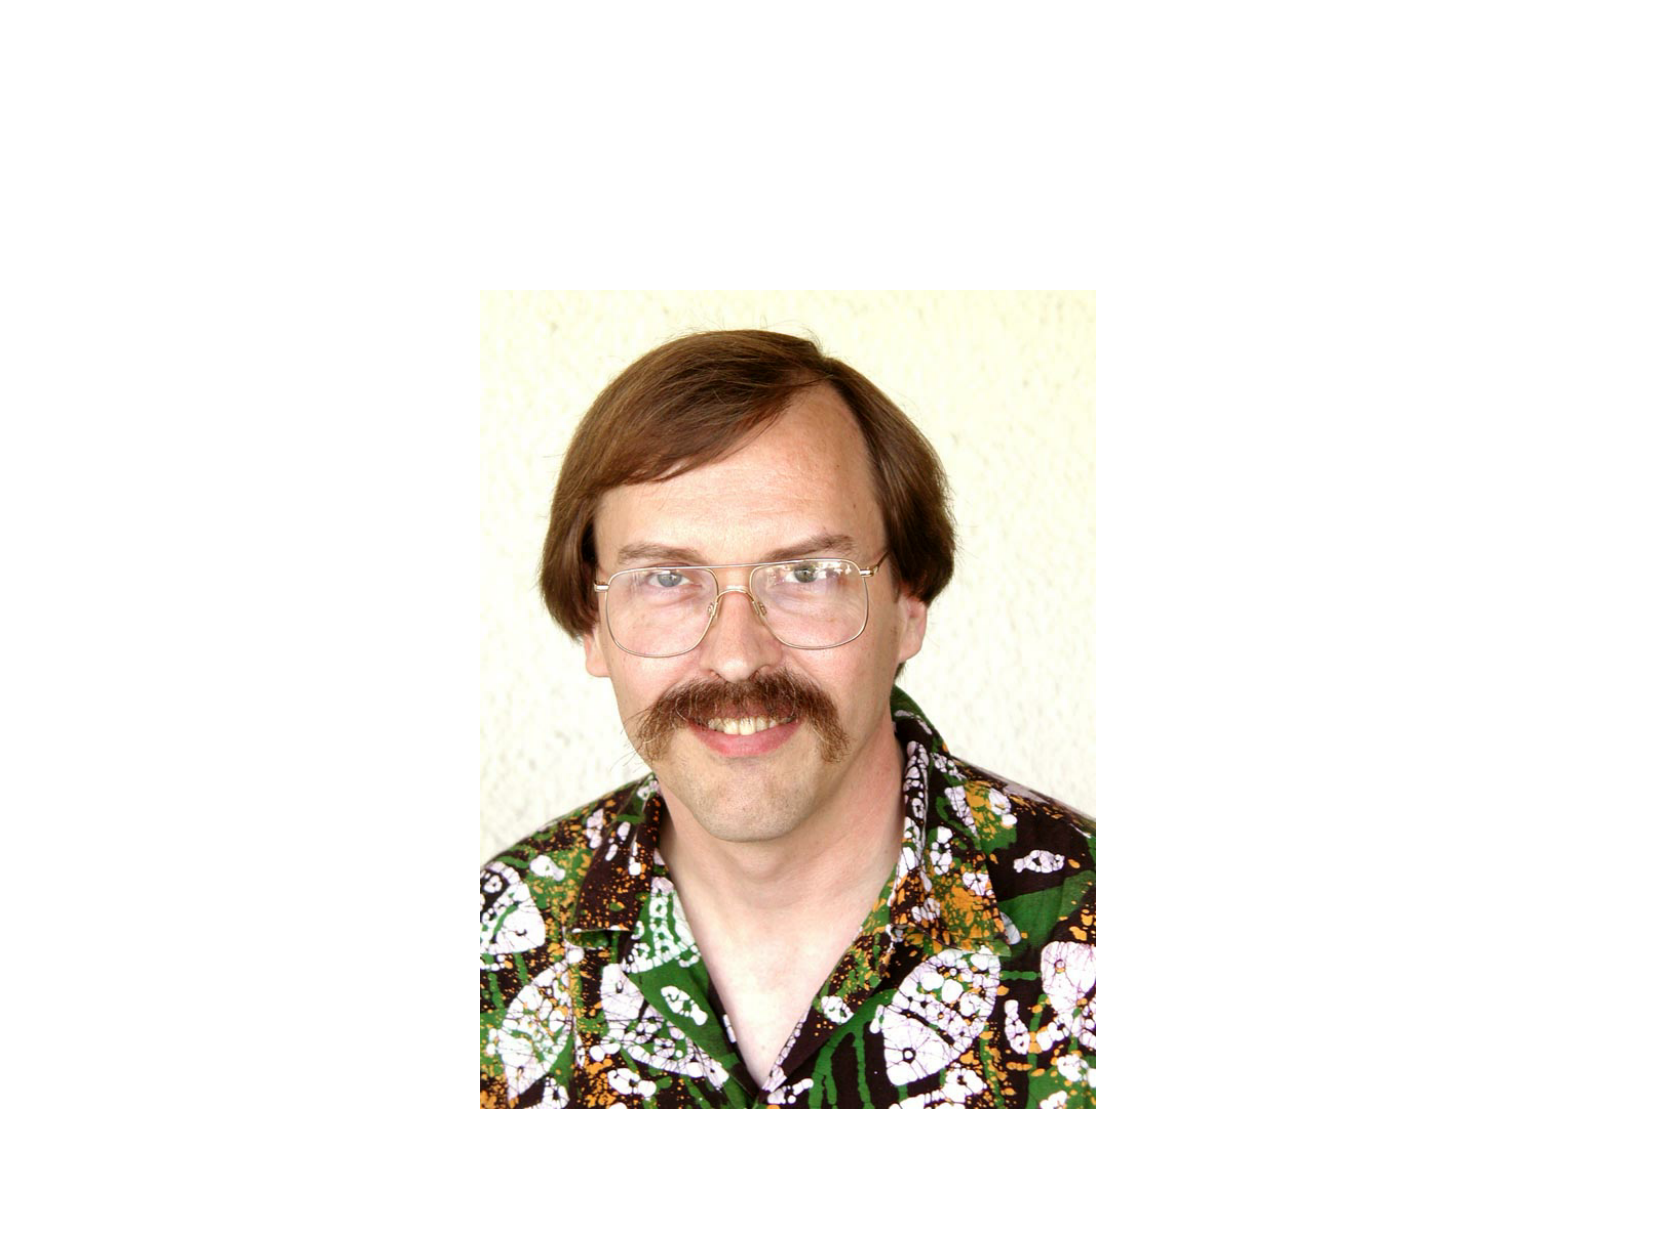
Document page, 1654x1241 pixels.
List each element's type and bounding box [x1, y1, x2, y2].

picture [480, 290, 1096, 1109]
